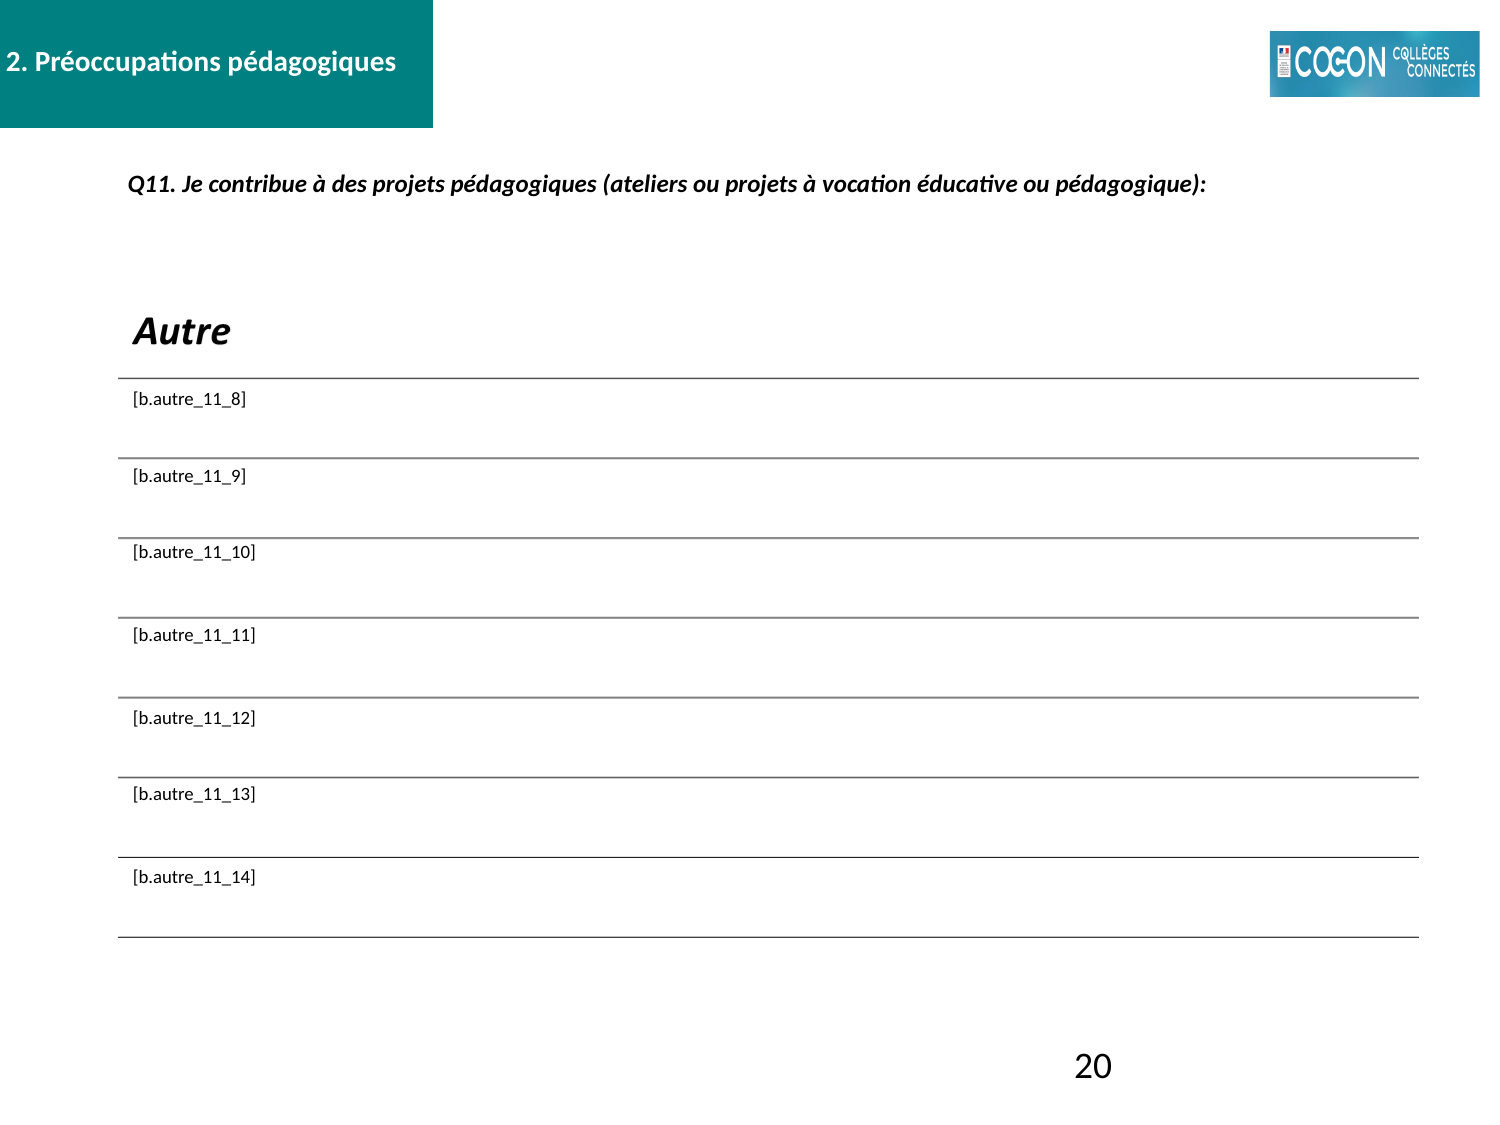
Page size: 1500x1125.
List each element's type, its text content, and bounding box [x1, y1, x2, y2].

text_box Q11. Je contribue à des projets pédagogiques (ateliers ou projets à vocation éducative ou pédagogique): [112, 166, 1407, 221]
text_box [b.autre_11_8] [118, 383, 1419, 460]
picture [1269, 31, 1480, 97]
text_box [b.autre_11_10] [118, 537, 1419, 615]
text_box [b.autre_11_9] [118, 460, 1419, 537]
text_box [b.autre_11_11] [118, 620, 1419, 697]
picture [108, 292, 1419, 938]
text_box <numéro> [1059, 1042, 1397, 1103]
text_box [b.autre_11_12] [118, 702, 1419, 779]
text_box 2. Préoccupations pédagogiques [0, 0, 433, 128]
text_box [b.autre_11_13] [118, 779, 1419, 857]
text_box [b.autre_11_14] [118, 862, 1419, 939]
